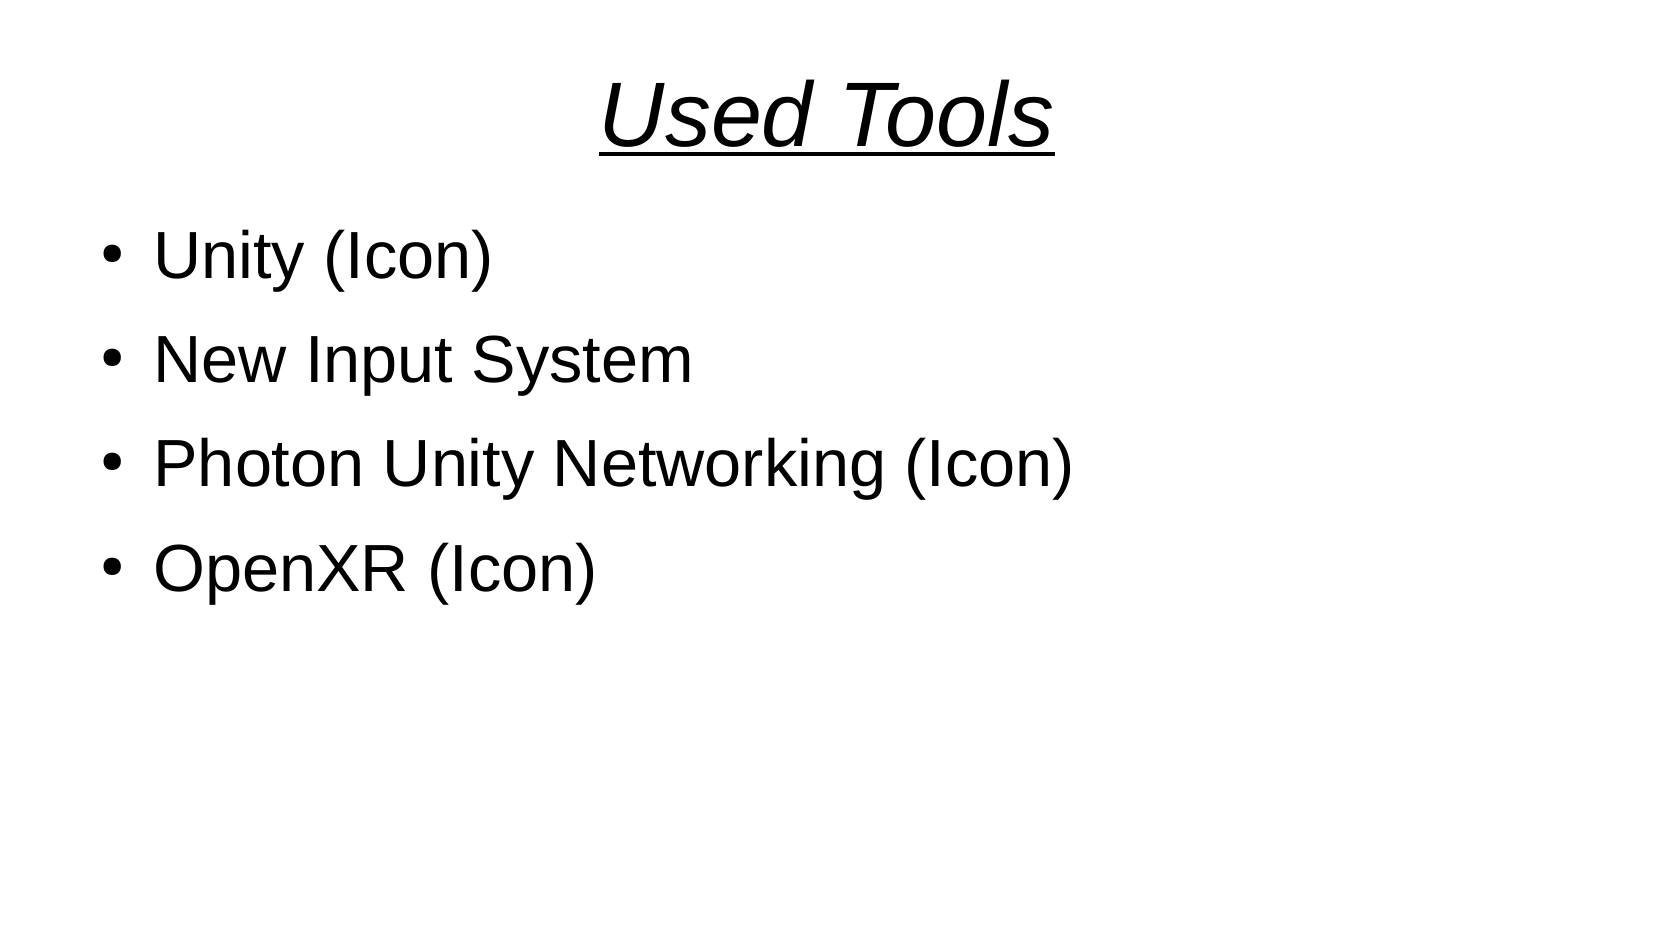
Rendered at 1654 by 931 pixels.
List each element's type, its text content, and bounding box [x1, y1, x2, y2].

list Unity (Icon) New Input System Photon Unity Networking (Icon) OpenXR (Icon) [82, 217, 1571, 758]
title Used Tools [82, 37, 1571, 193]
